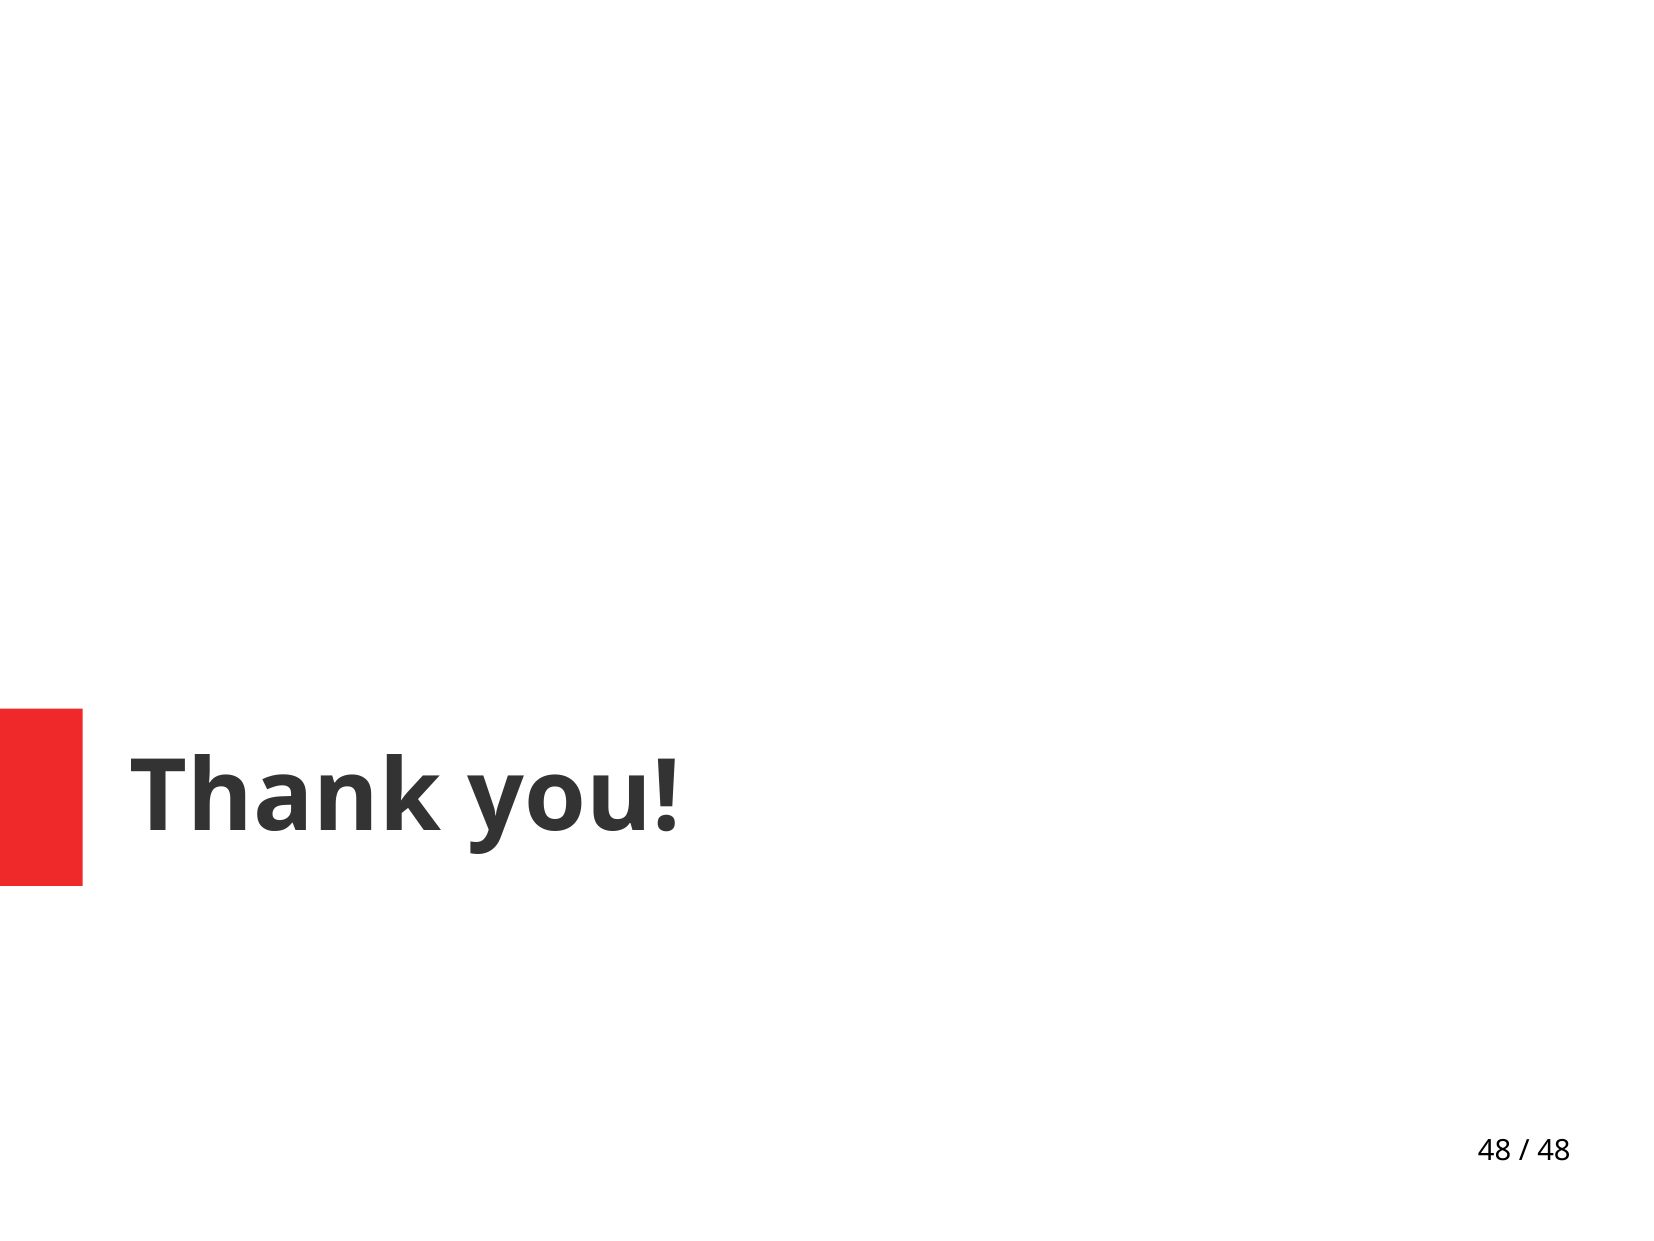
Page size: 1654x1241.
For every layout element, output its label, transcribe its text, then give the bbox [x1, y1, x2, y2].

title Thank you! [129, 655, 1536, 928]
